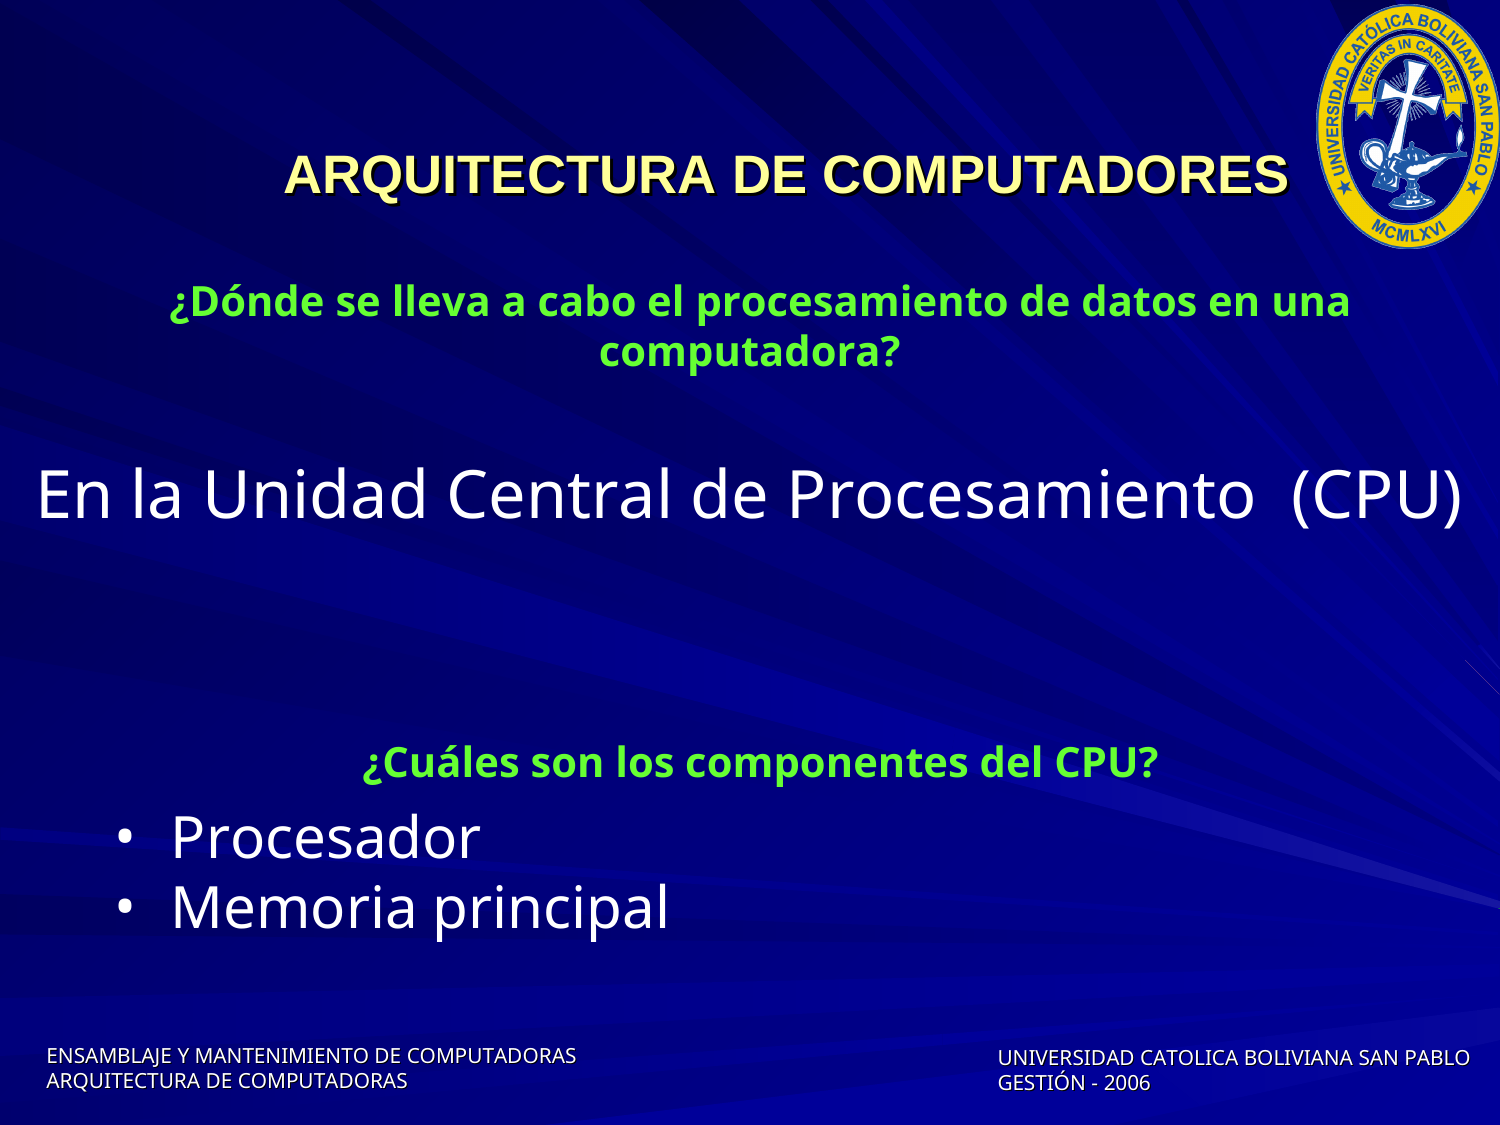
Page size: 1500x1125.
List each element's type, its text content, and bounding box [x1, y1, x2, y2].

picture [1316, 4, 1500, 249]
text_box ¿Cuáles son los componentes del CPU? [0, 727, 1500, 794]
text_box En la Unidad Central de Procesamiento (CPU) [0, 444, 1500, 540]
text_box Procesador Memoria principal [99, 792, 1500, 948]
text_box ¿Dónde se lleva a cabo el procesamiento de datos en una computadora? [0, 267, 1500, 383]
text_box ARQUITECTURA DE COMPUTADORES [112, 78, 1463, 266]
